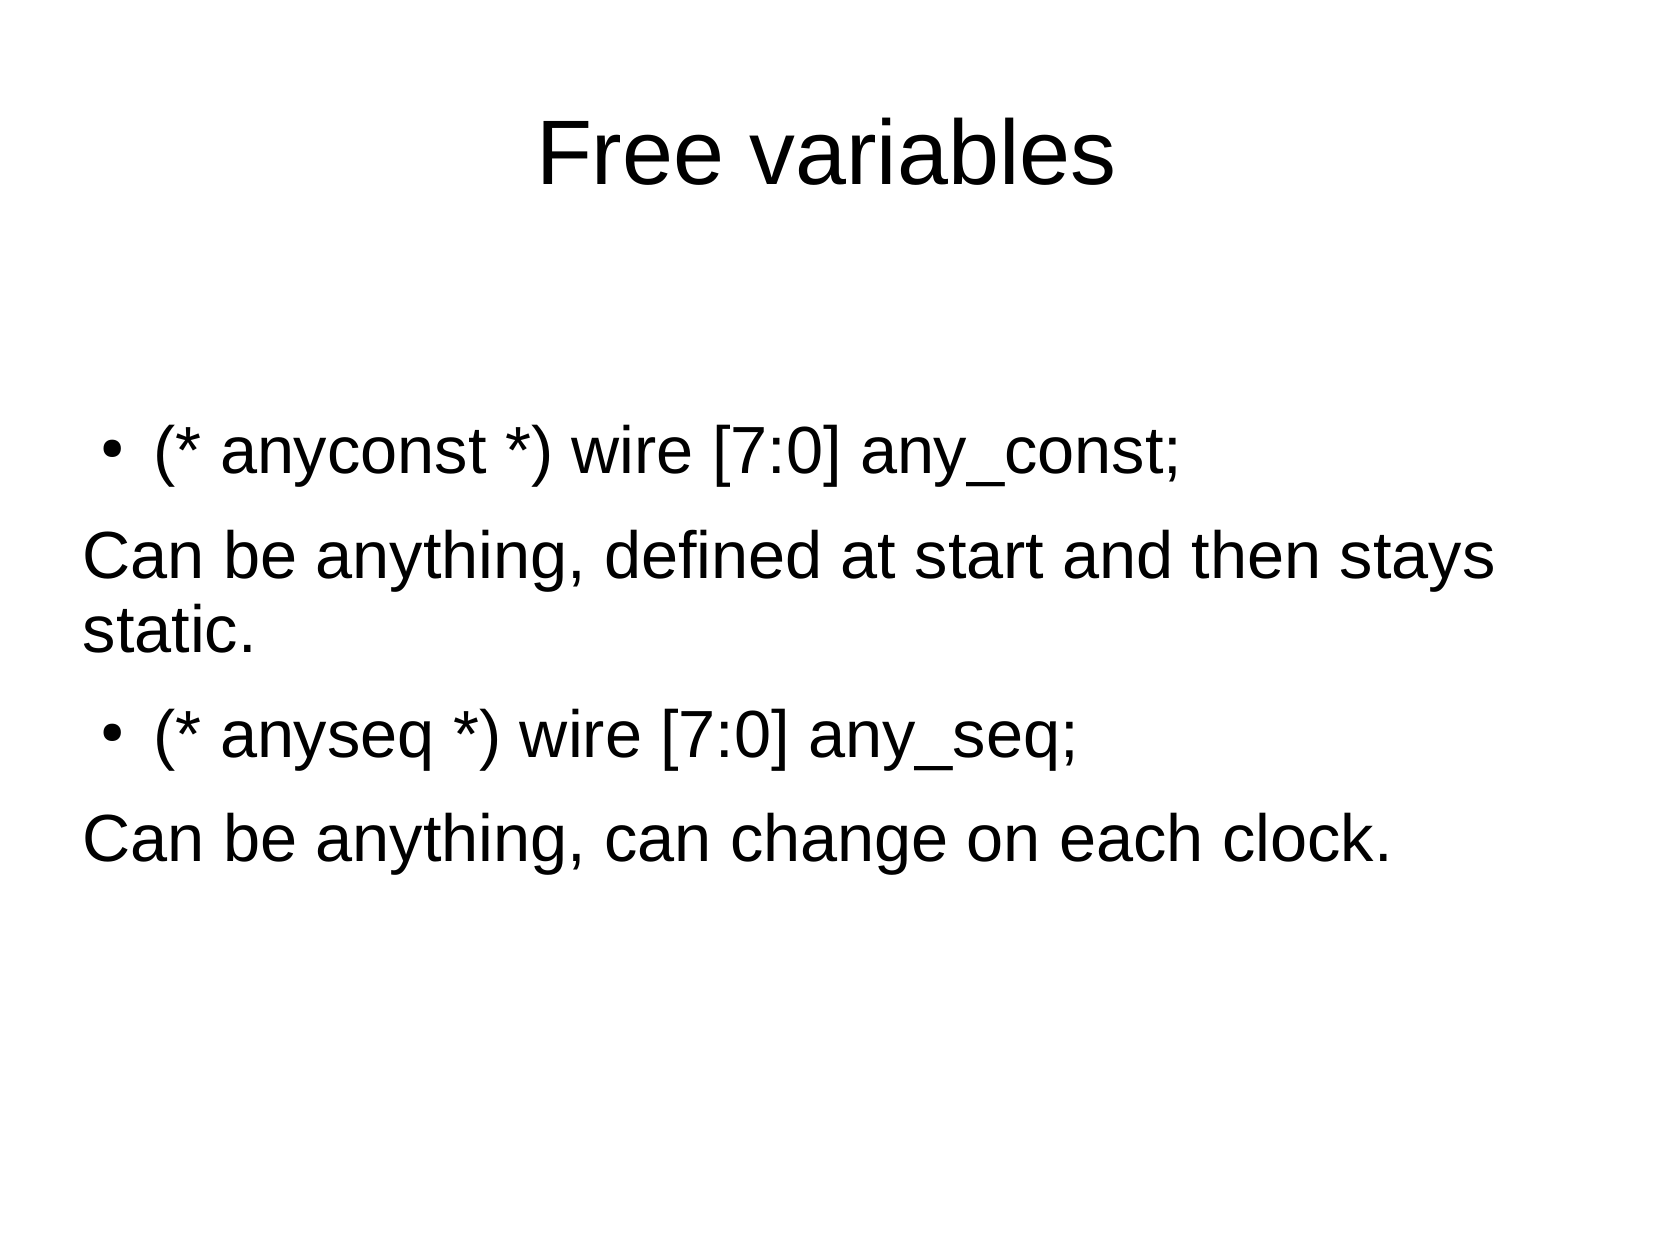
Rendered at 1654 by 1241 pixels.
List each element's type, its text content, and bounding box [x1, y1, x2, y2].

list (* anyconst *) wire [7:0] any_const; Can be anything, defined at start and then stays static. (* anyseq *) wire [7:0] any_seq; Can be anything, can change on each clock. [82, 413, 1571, 1010]
title Free variables [82, 49, 1571, 257]
